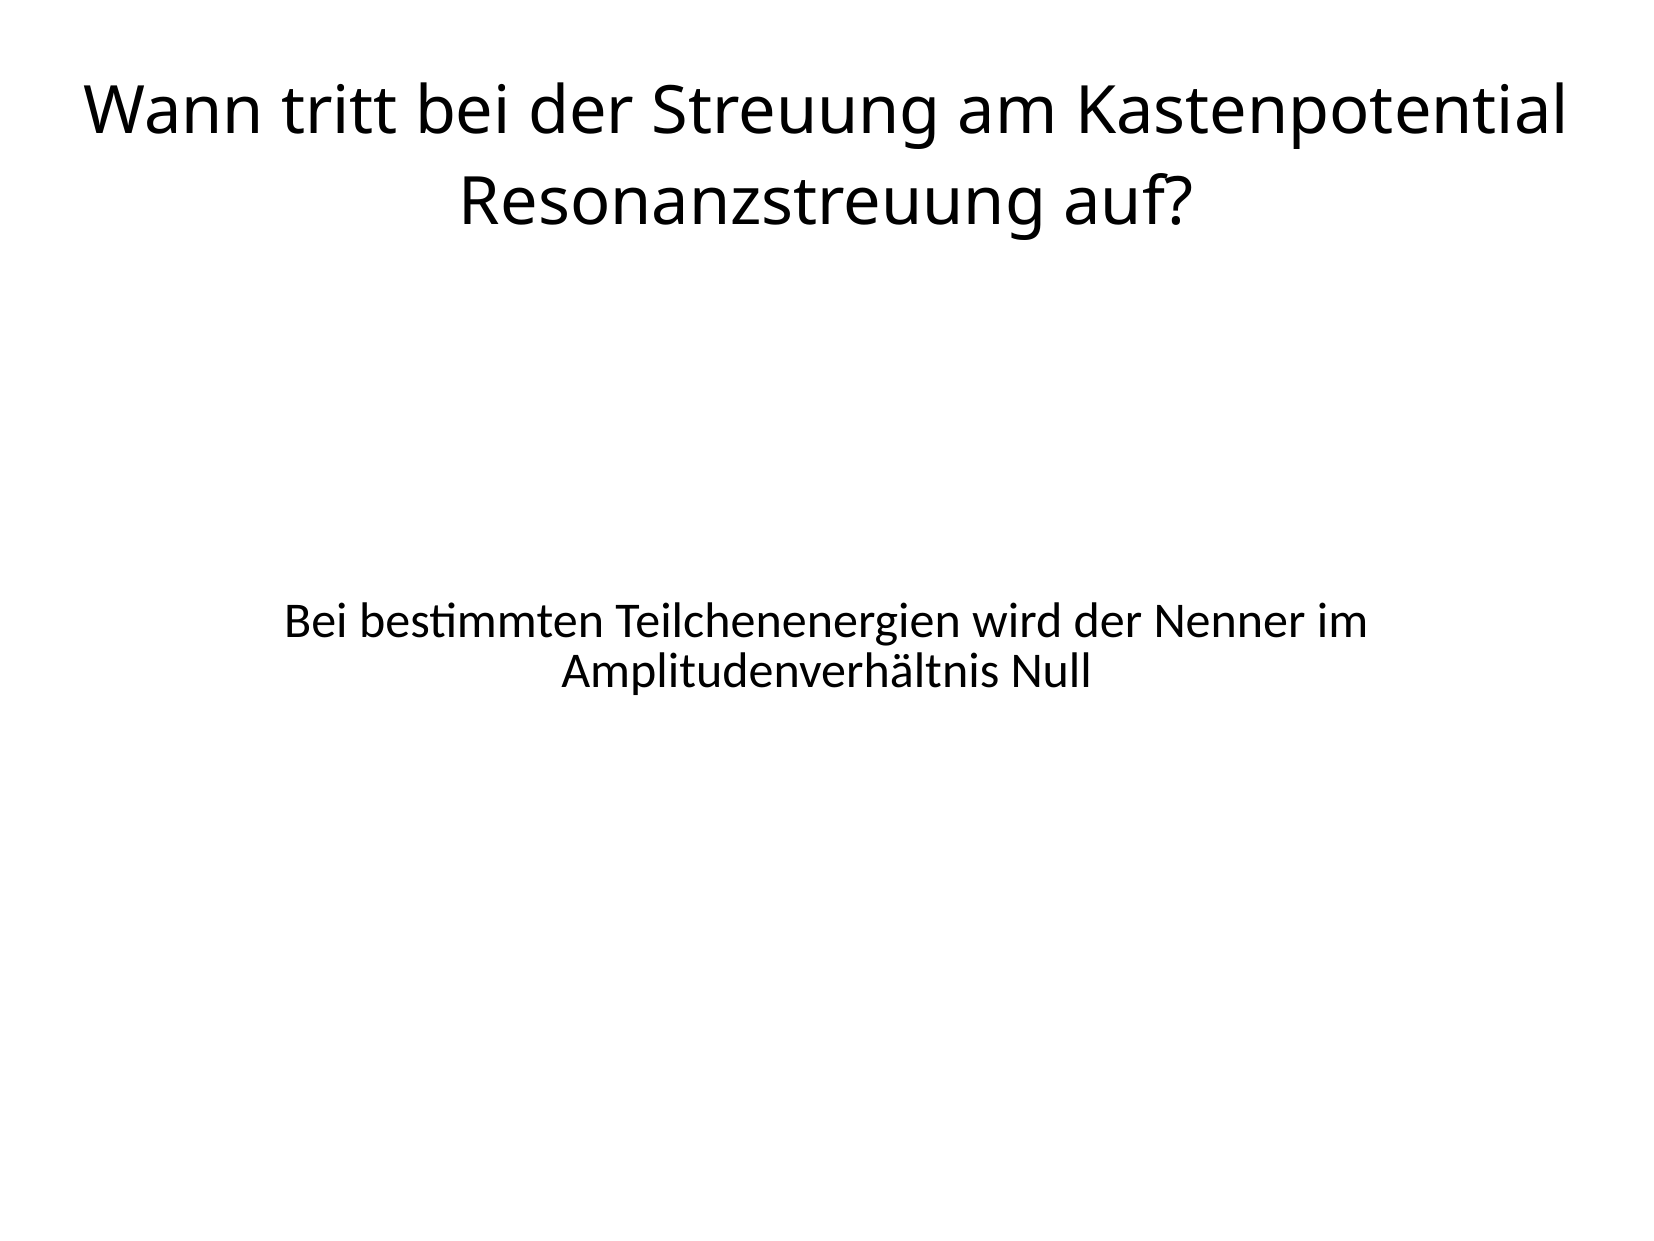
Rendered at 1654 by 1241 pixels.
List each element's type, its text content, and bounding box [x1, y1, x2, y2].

subtitle Bei bestimmten Teilchenenergien wird der Nenner im Amplitudenverhältnis Null [82, 290, 1571, 1010]
title Wann tritt bei der Streuung am Kastenpotential Resonanzstreuung auf? [82, 49, 1571, 257]
